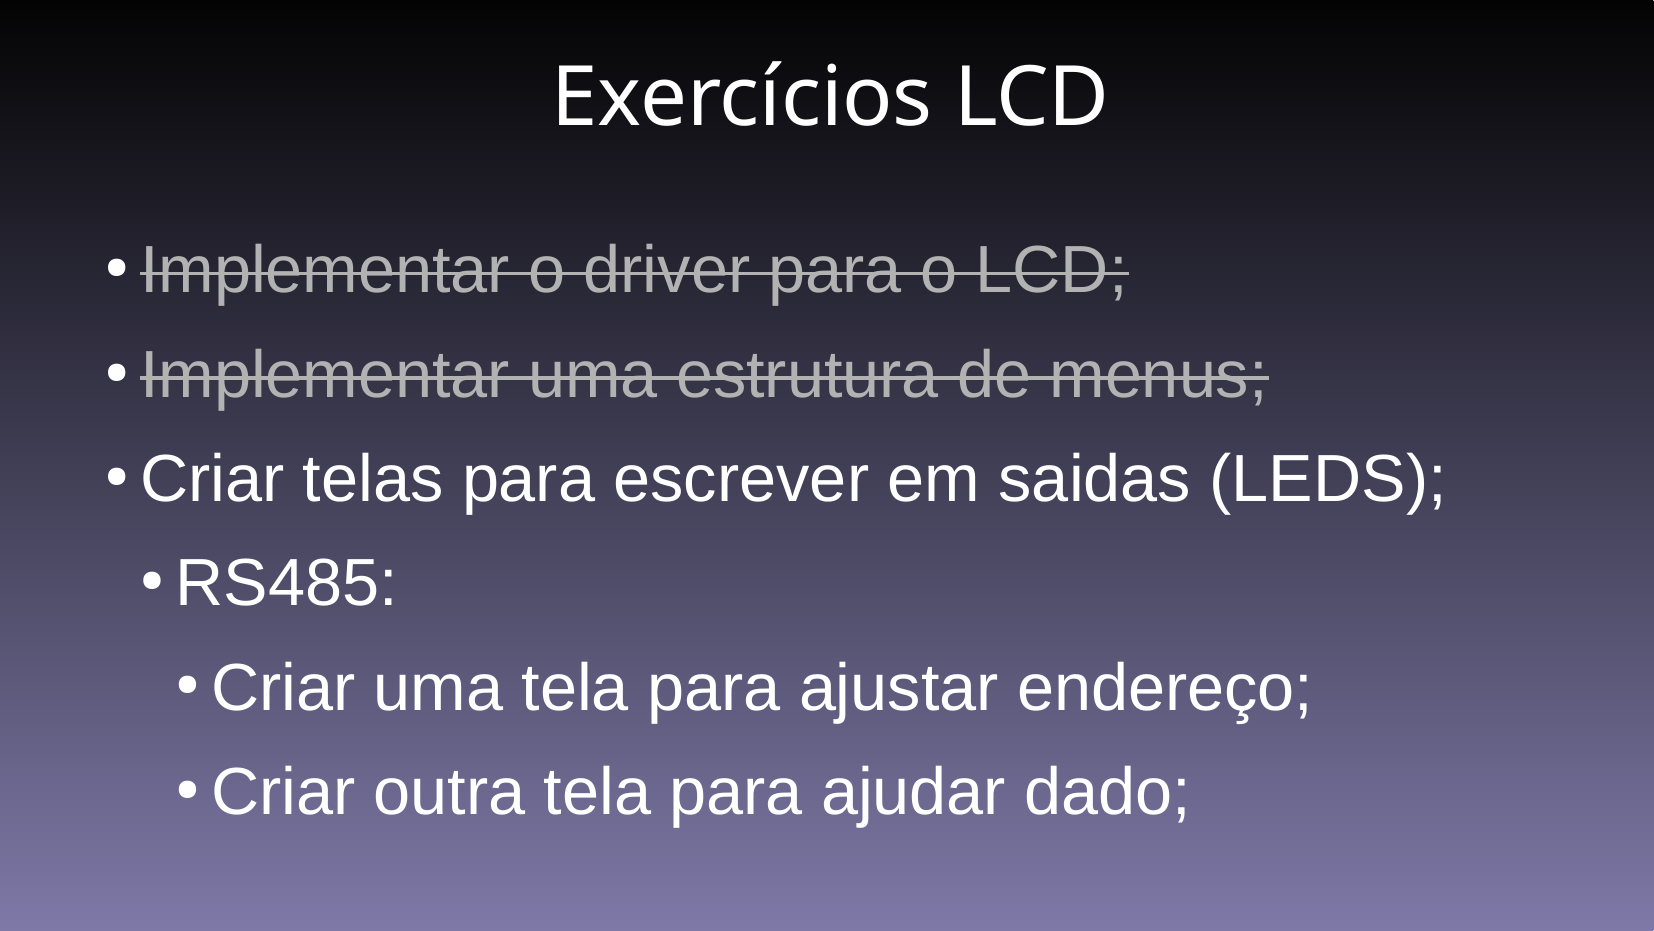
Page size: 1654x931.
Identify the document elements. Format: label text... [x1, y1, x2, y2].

text_box Implementar o driver para o LCD; Implementar uma estrutura de menus; Criar telas para escrever em saidas (LEDS); RS485: Criar uma tela para ajustar endereço; Criar outra tela para ajudar dado; [90, 225, 1561, 837]
title Exercícios LCD [86, 15, 1576, 171]
